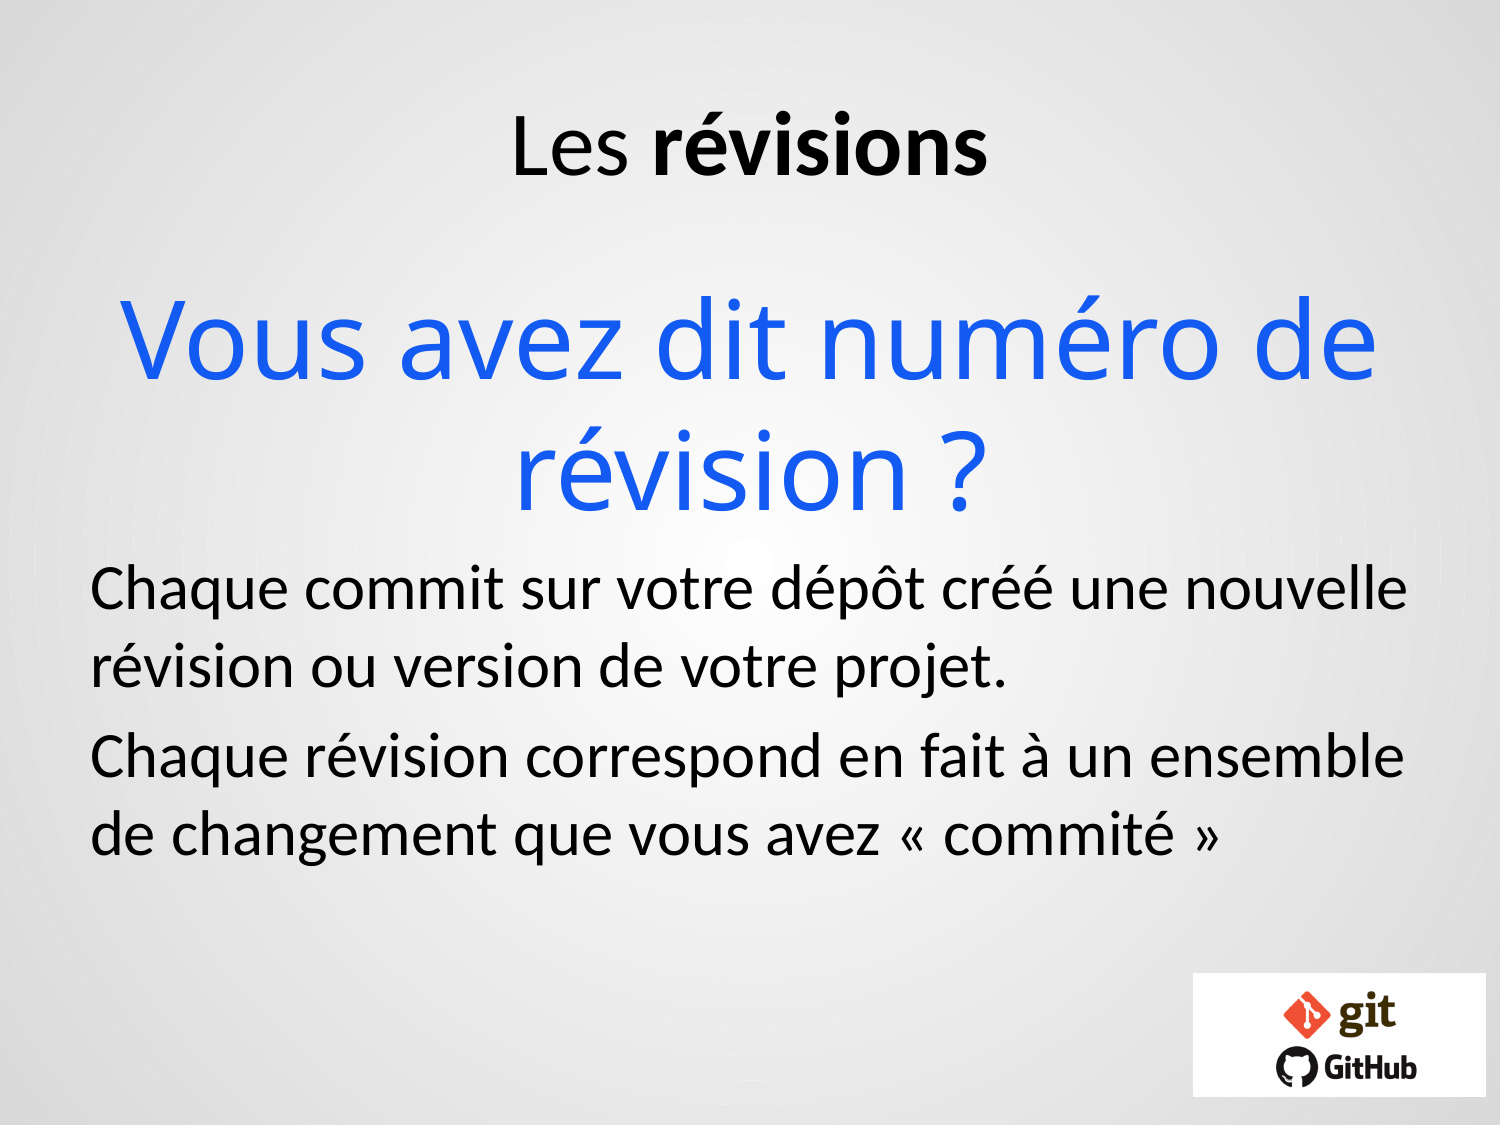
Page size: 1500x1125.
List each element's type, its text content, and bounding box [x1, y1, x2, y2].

picture [1193, 973, 1486, 1097]
title Les révisions [75, 45, 1425, 233]
list Vous avez dit numéro de révision ? Chaque commit sur votre dépôt créé une nouvelle révision ou version de votre projet. Chaque révision correspond en fait à un ensemble de changement que vous avez « commité » [75, 262, 1425, 946]
